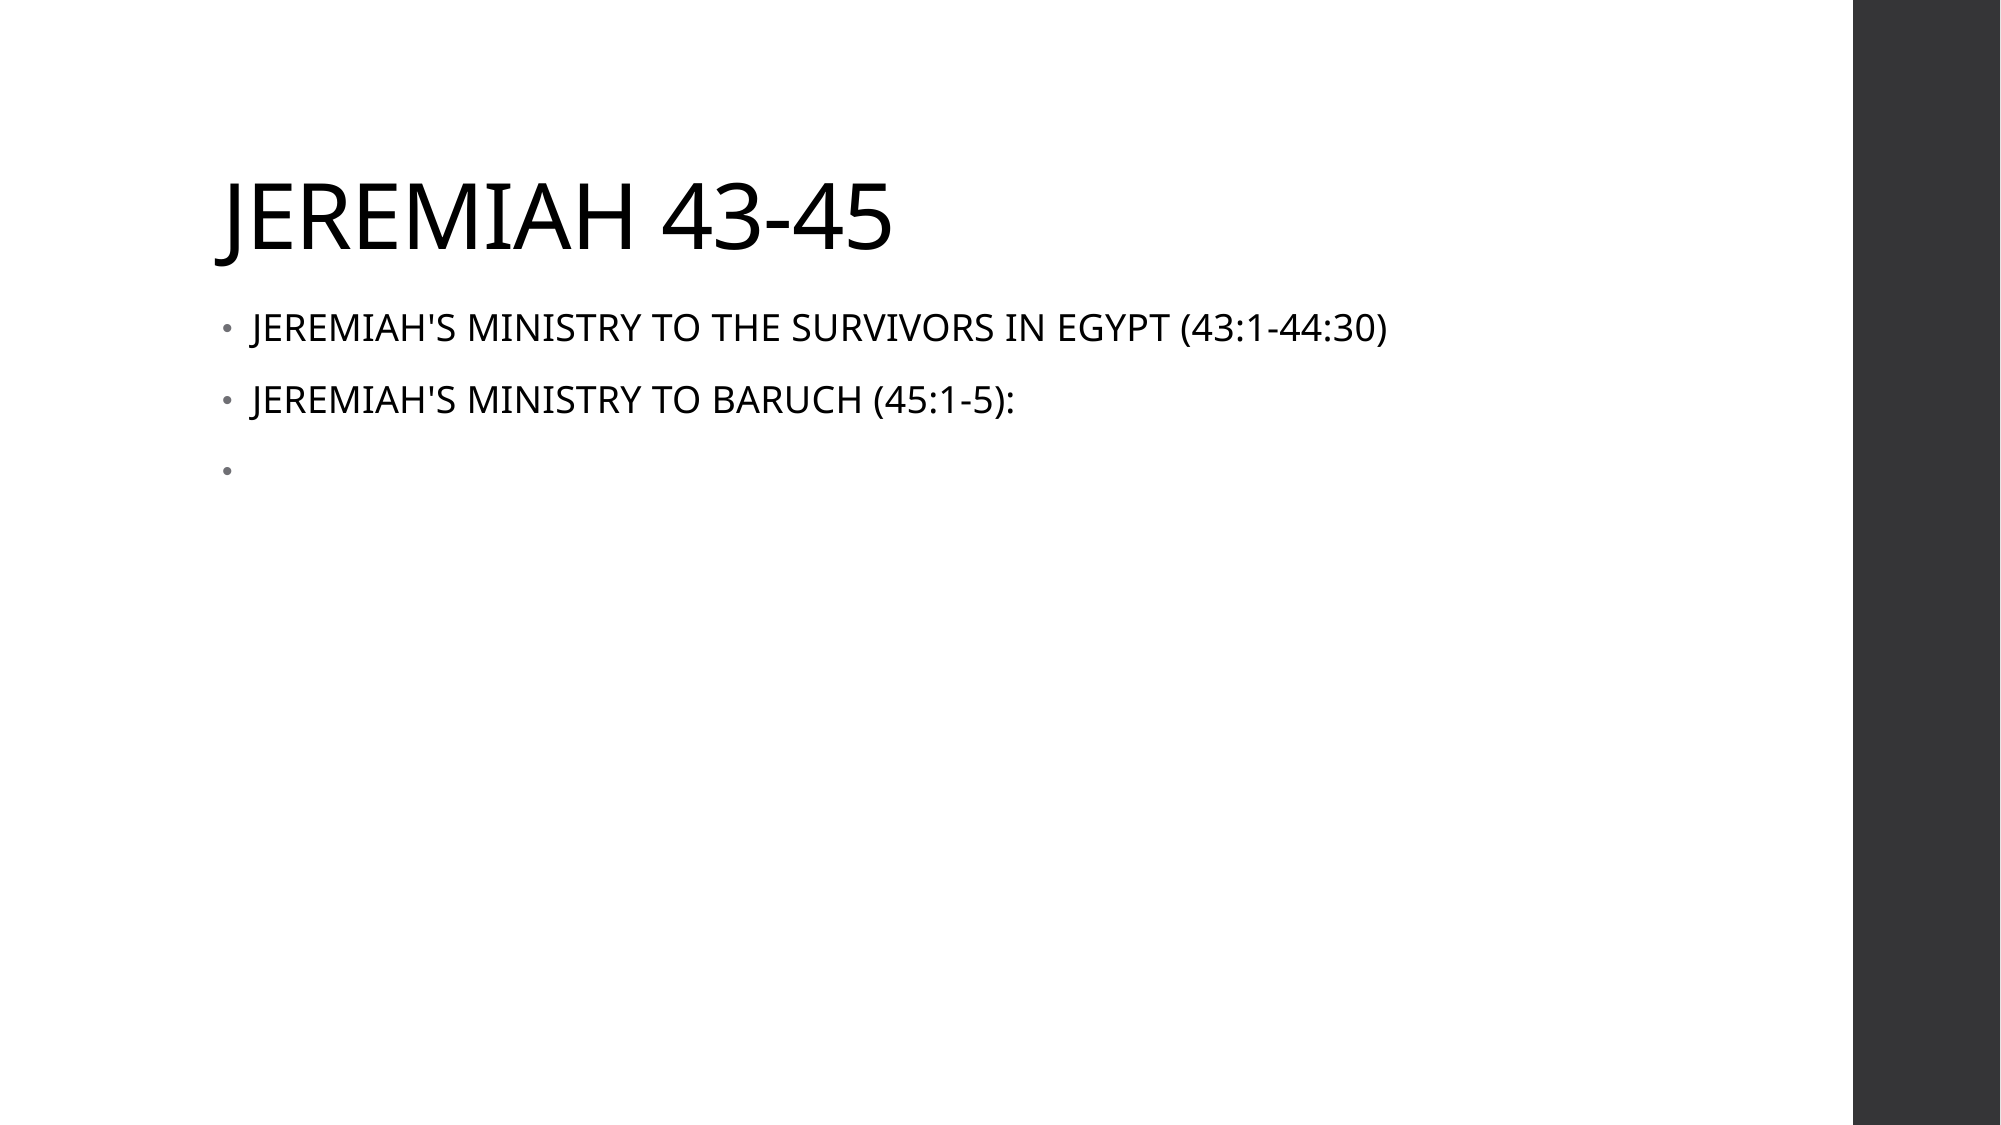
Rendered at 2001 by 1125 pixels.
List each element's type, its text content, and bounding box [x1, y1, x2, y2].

list JEREMIAH'S MINISTRY TO THE SURVIVORS IN EGYPT (43:1-44:30) JEREMIAH'S MINISTRY TO BARUCH (45:1-5): [206, 299, 1617, 1014]
title JEREMIAH 43-45 [206, 60, 1797, 278]
